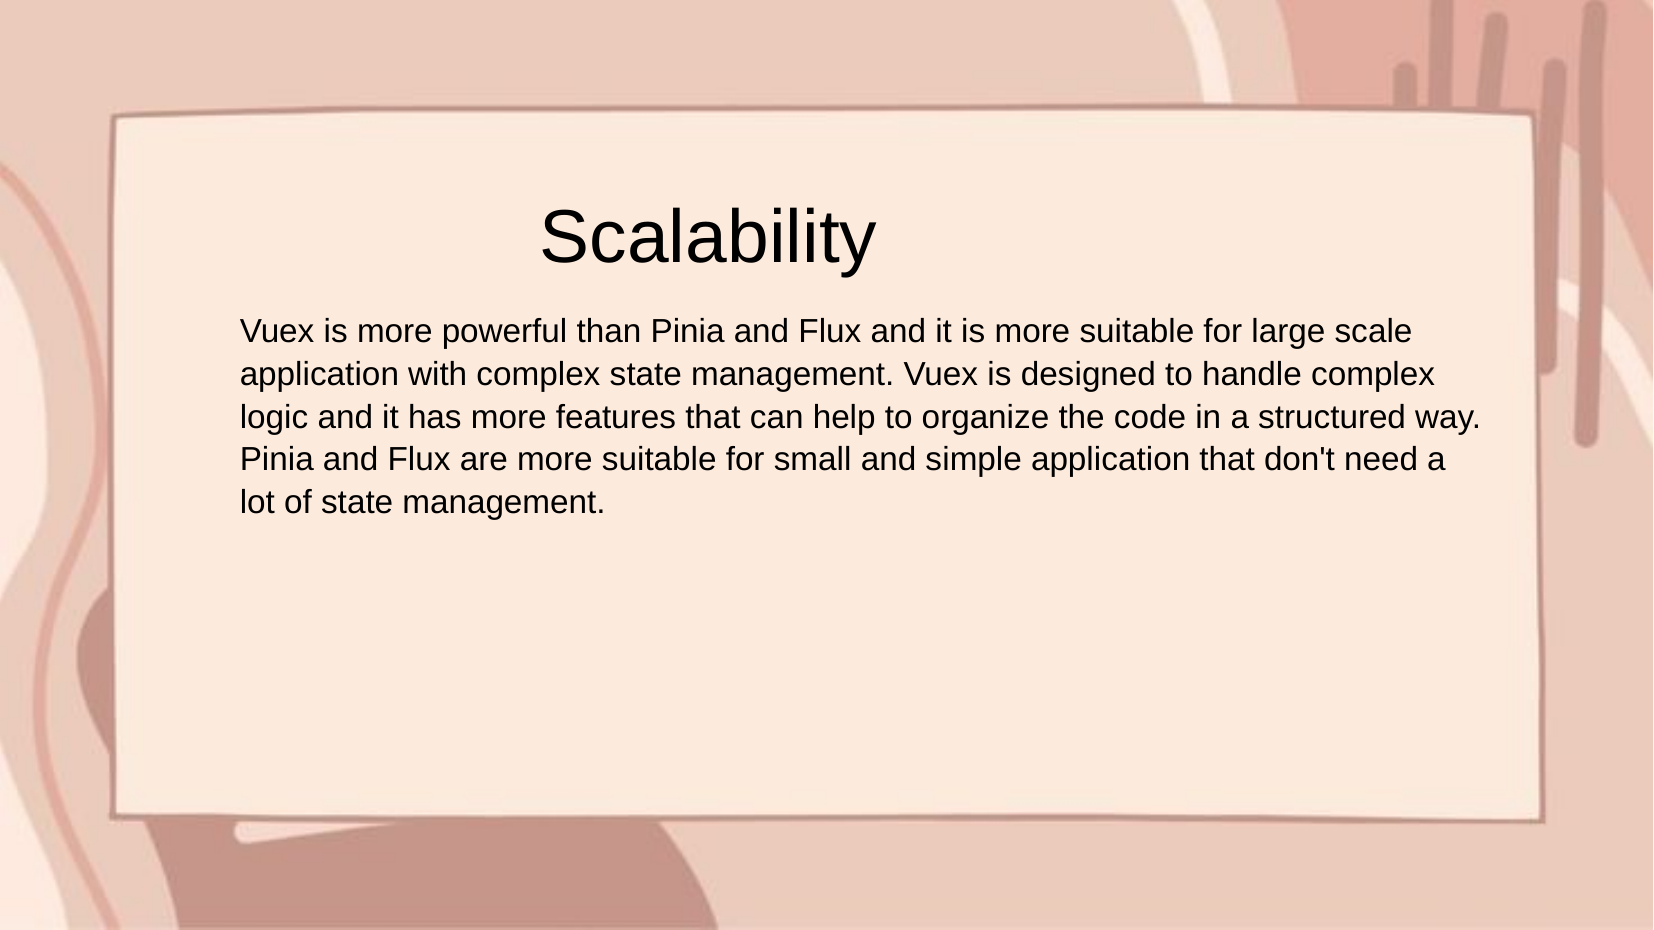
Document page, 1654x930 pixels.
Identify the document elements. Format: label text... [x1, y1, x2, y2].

text_box Scalability [525, 187, 1126, 287]
picture [0, 0, 1654, 930]
text_box Vuex is more powerful than Pinia and Flux and it is more suitable for large scale application with complex state management. Vuex is designed to handle complex logic and it has more features that can help to organize the code in a structured way. Pinia and Flux are more suitable for small and simple application that don't need a lot of state management. [225, 300, 1501, 528]
